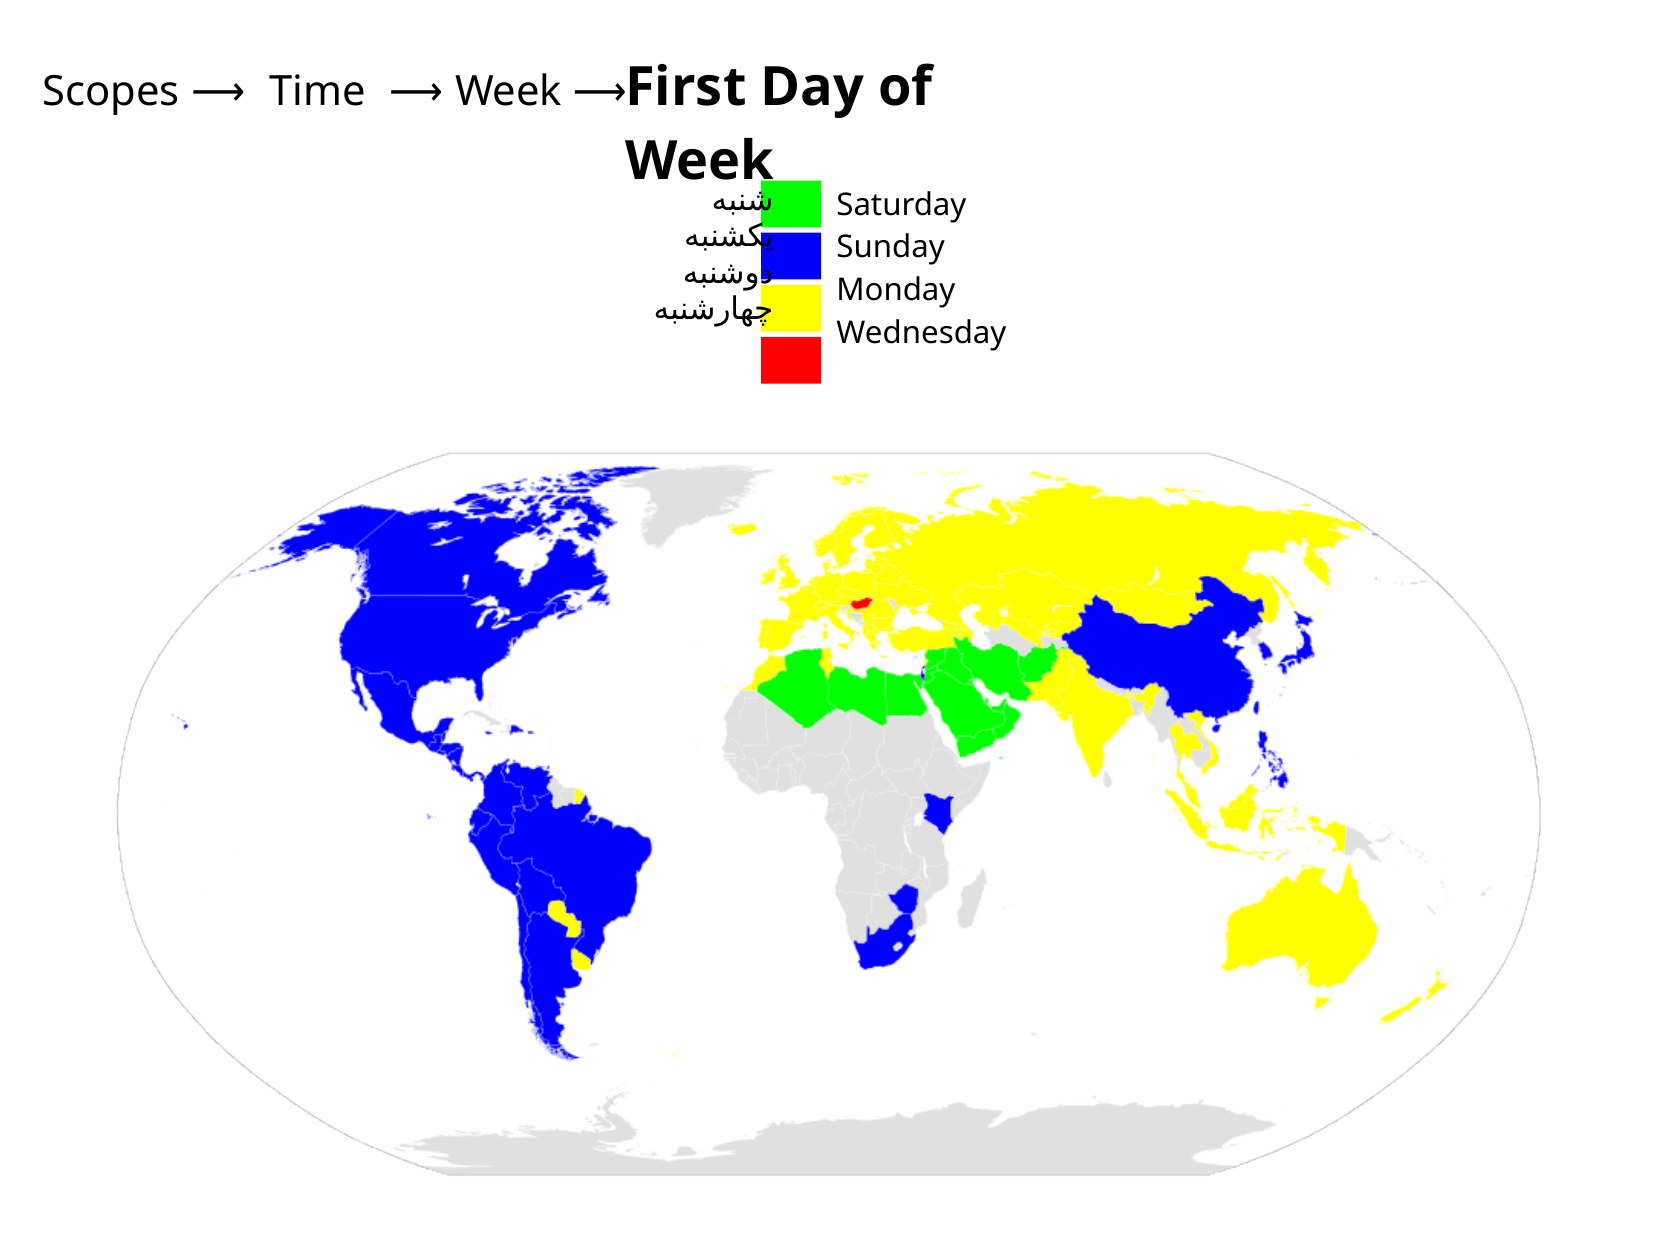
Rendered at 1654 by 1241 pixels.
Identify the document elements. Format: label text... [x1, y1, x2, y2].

picture [109, 445, 1549, 1184]
text_box [768, 232, 821, 280]
text_box Saturday Sunday Monday Wednesday [821, 174, 1007, 394]
text_box [768, 284, 821, 332]
text_box Scopes ⟶ Time ⟶ Week ⟶ [27, 53, 613, 158]
text_box شنبه یکشنبه دوشنبه چهارشنبه [638, 174, 768, 395]
text_box [768, 180, 821, 228]
text_box [768, 336, 821, 384]
text_box First Day of Week [610, 40, 1110, 153]
